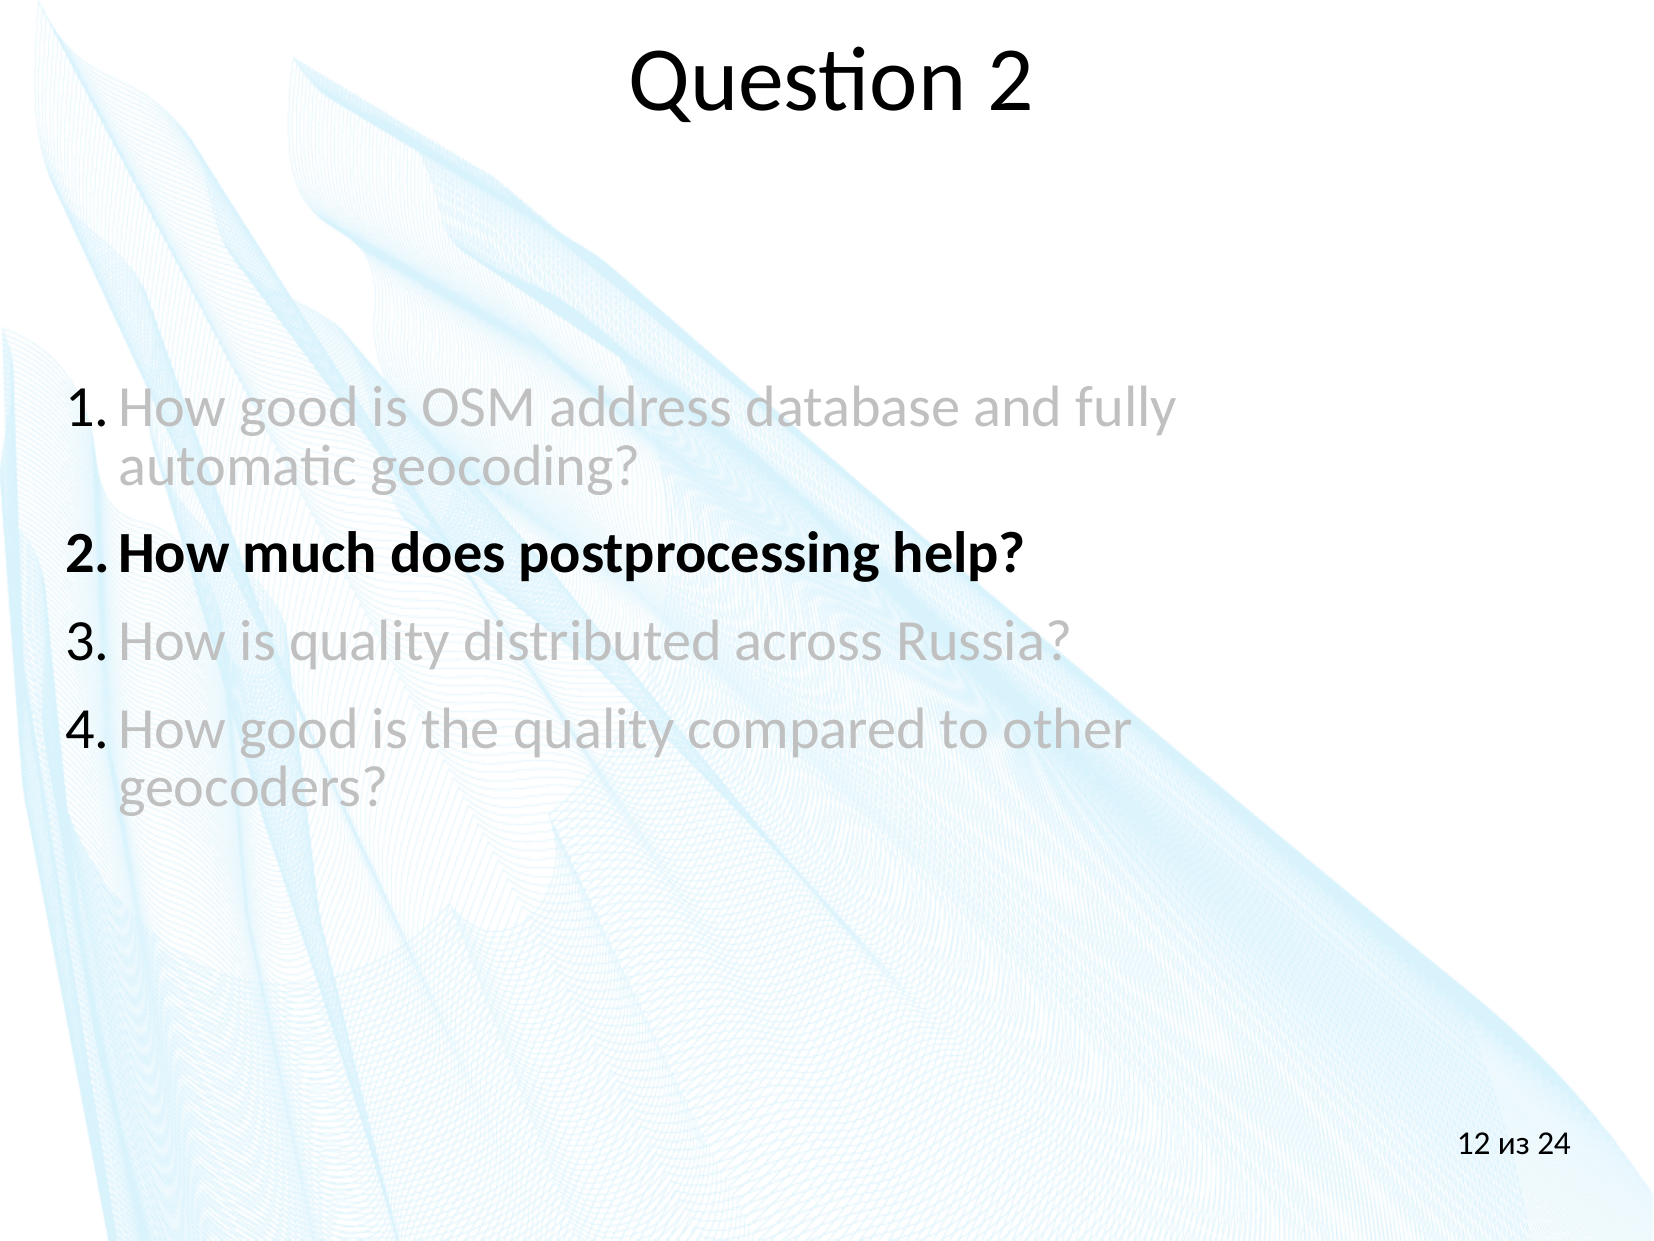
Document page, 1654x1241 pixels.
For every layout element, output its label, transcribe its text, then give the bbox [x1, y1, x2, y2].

title Question 2 [0, 0, 1648, 192]
list How good is OSM address database and fully automatic geocoding? How much does postprocessing help? How is quality distributed across Russia? How good is the quality compared to other geocoders? [47, 295, 1347, 922]
picture [0, 0, 1654, 1241]
